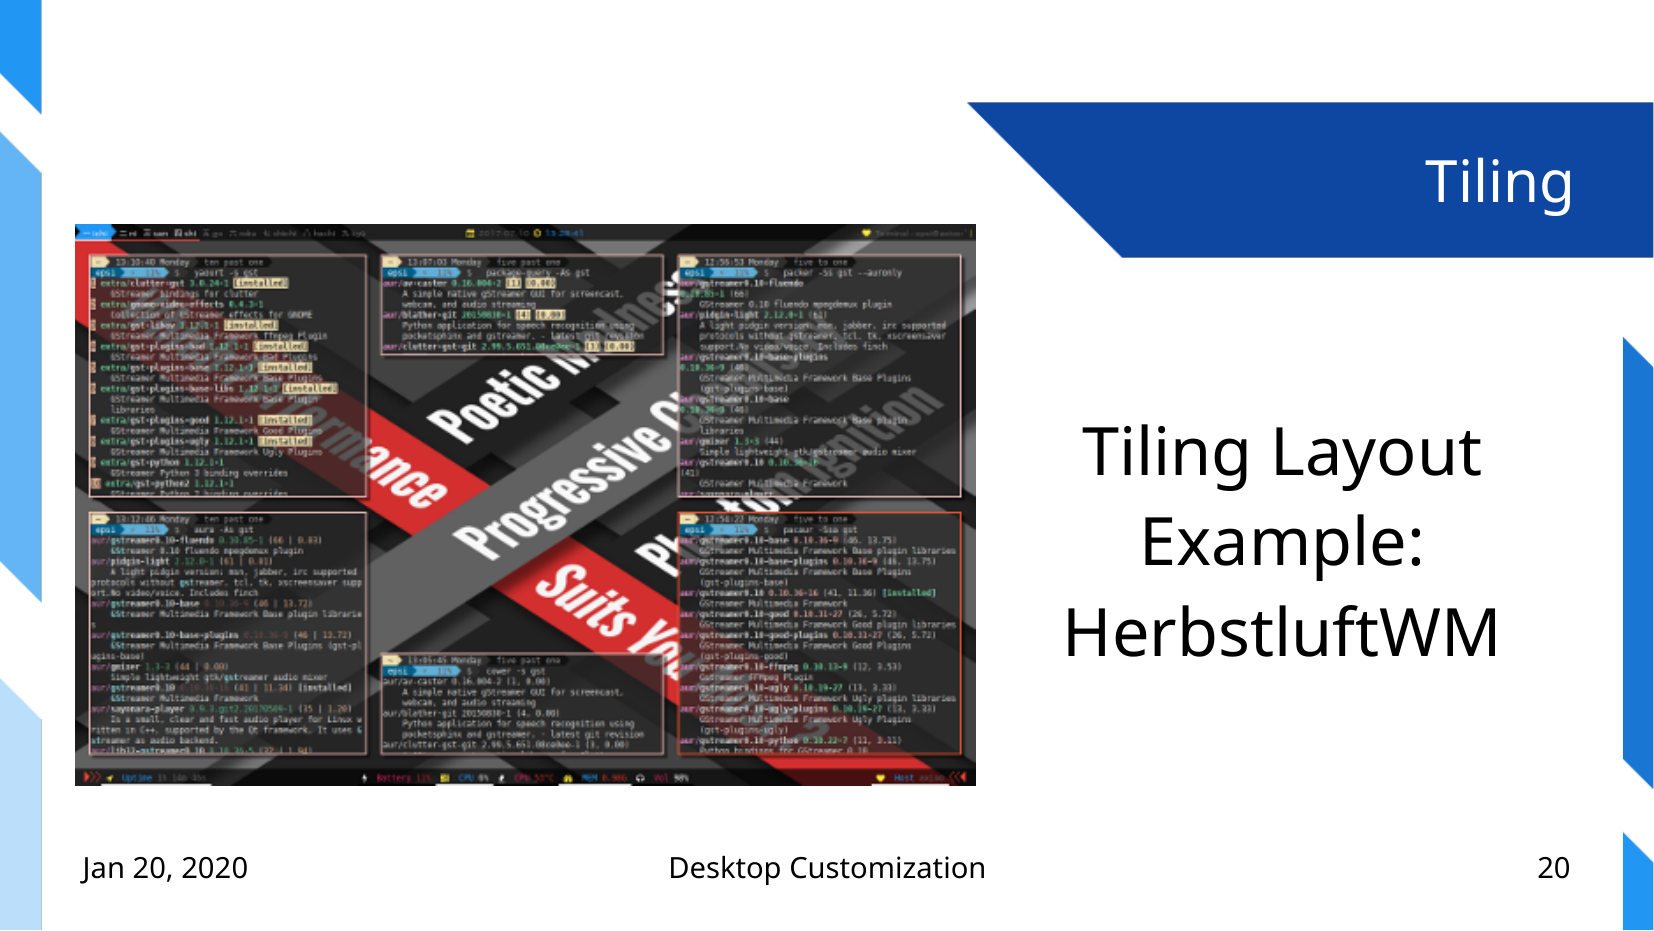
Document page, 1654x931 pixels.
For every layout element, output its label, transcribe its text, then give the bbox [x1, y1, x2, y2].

title Tiling [1050, 105, 1576, 256]
subtitle Tiling Layout Example: HerbstluftWM [975, 270, 1591, 811]
picture [0, 0, 1654, 930]
